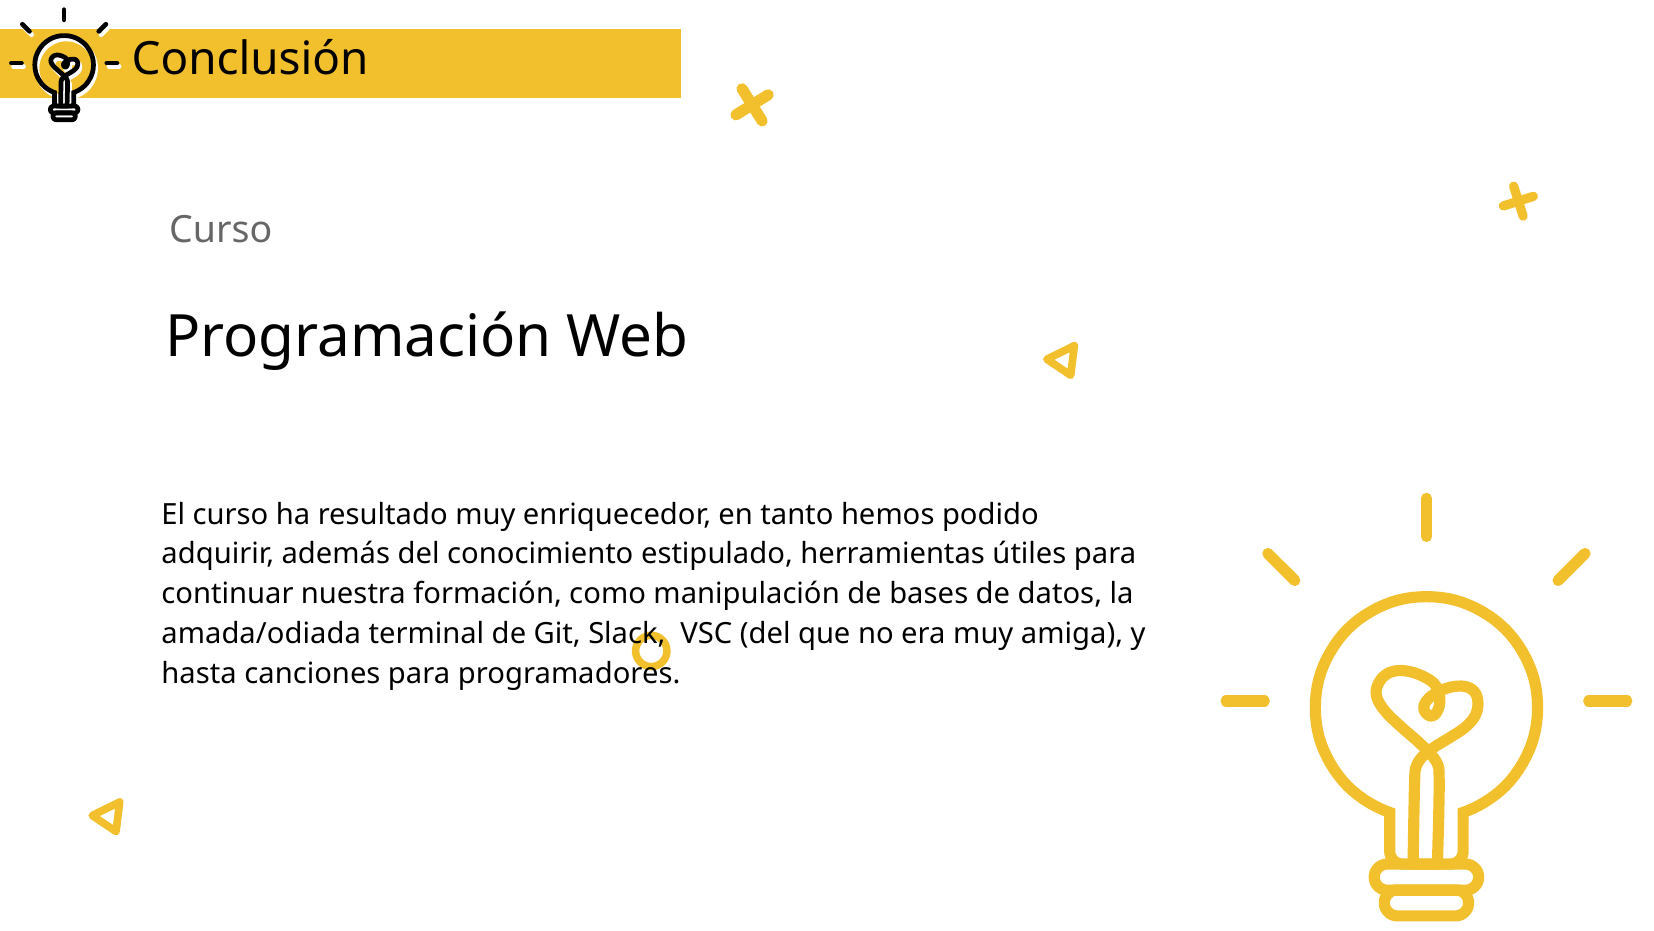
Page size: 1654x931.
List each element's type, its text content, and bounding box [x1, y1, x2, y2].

text_box El curso ha resultado muy enriquecedor, en tanto hemos podido adquirir, además del conocimiento estipulado, herramientas útiles para continuar nuestra formación, como manipulación de bases de datos, la amada/odiada terminal de Git, Slack, VSC (del que no era muy amiga), y hasta canciones para programadores. [161, 413, 1152, 772]
title Curso [169, 202, 466, 256]
title Programación Web [165, 289, 803, 379]
title Conclusión [131, 16, 578, 97]
